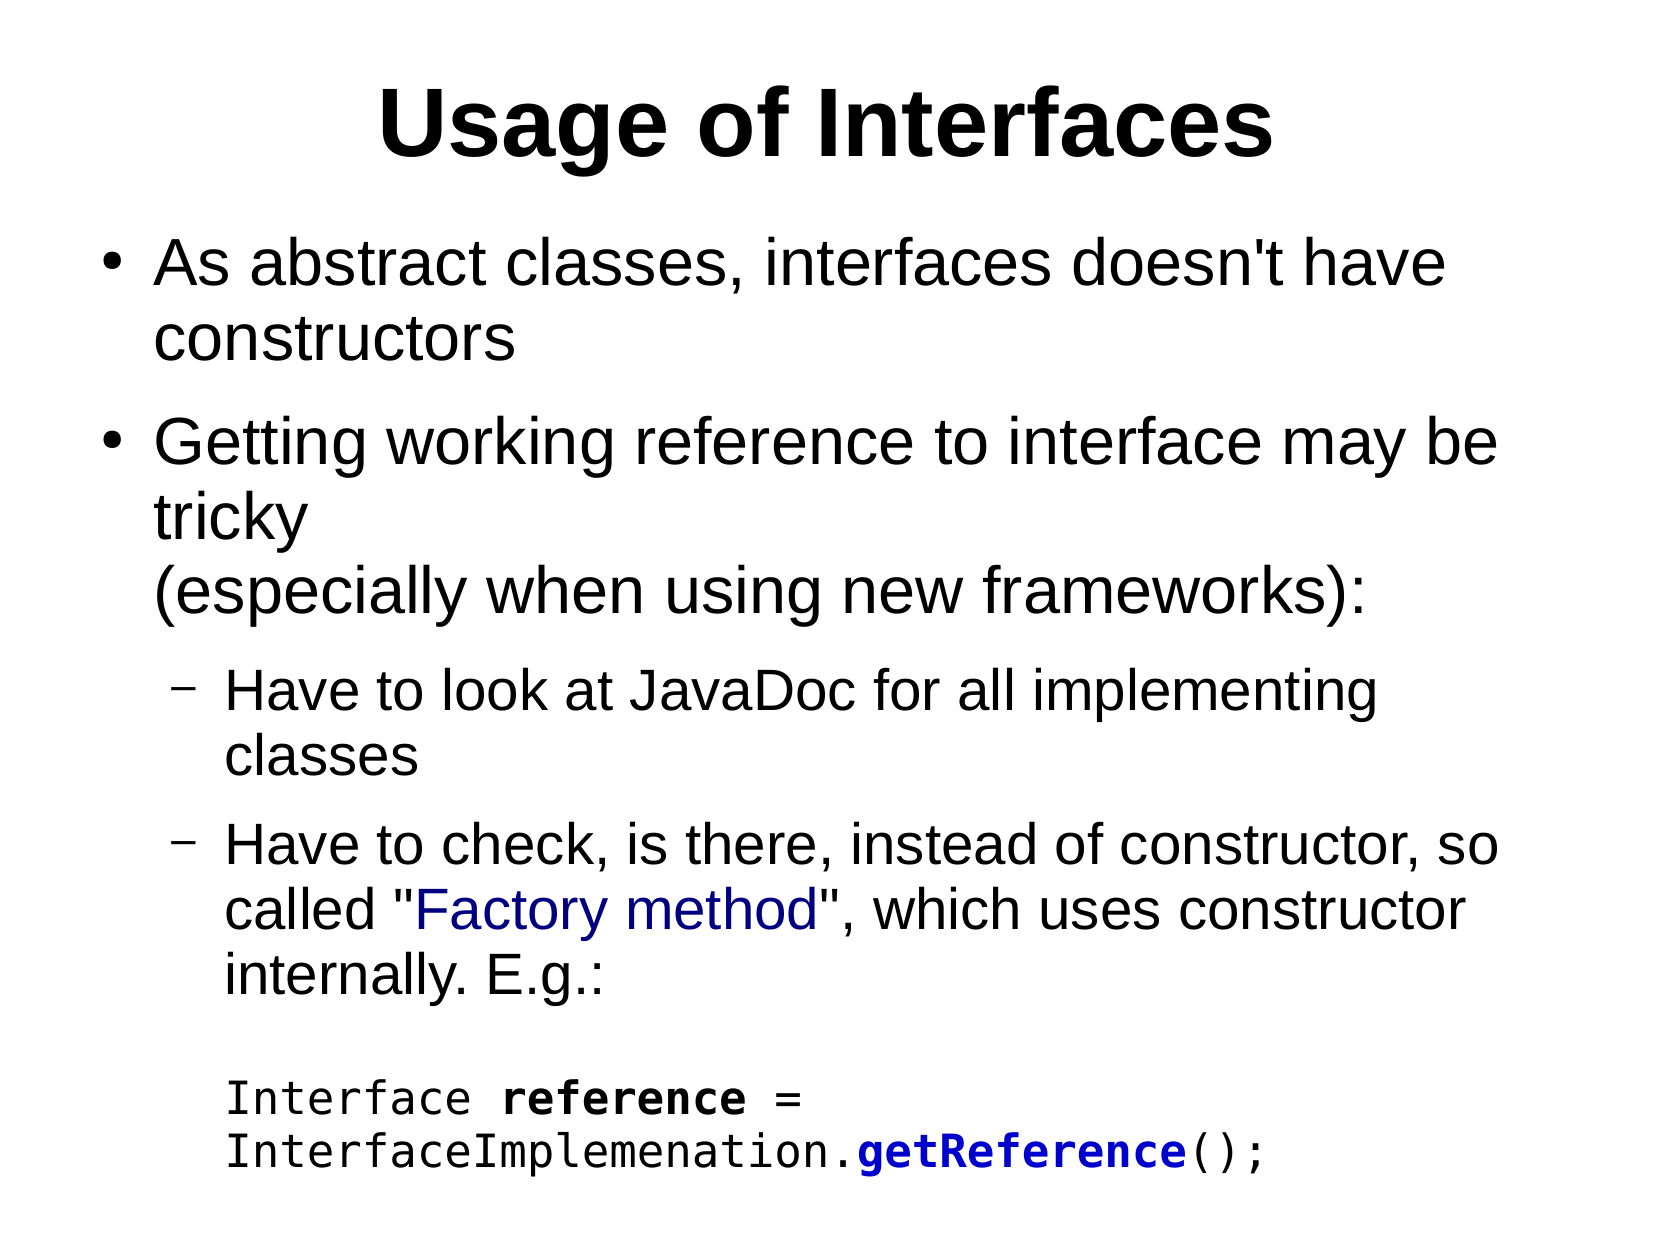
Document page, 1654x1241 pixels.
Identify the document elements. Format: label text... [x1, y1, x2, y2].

list As abstract classes, interfaces doesn't have constructors Getting working reference to interface may be tricky (especially when using new frameworks): Have to look at JavaDoc for all implementing classes Have to check, is there, instead of constructor, so called "Factory method", which uses constructor internally. E.g.: Interface reference = InterfaceImplemenation.getReference(); [82, 225, 1538, 1186]
title Usage of Interfaces [82, 49, 1571, 196]
